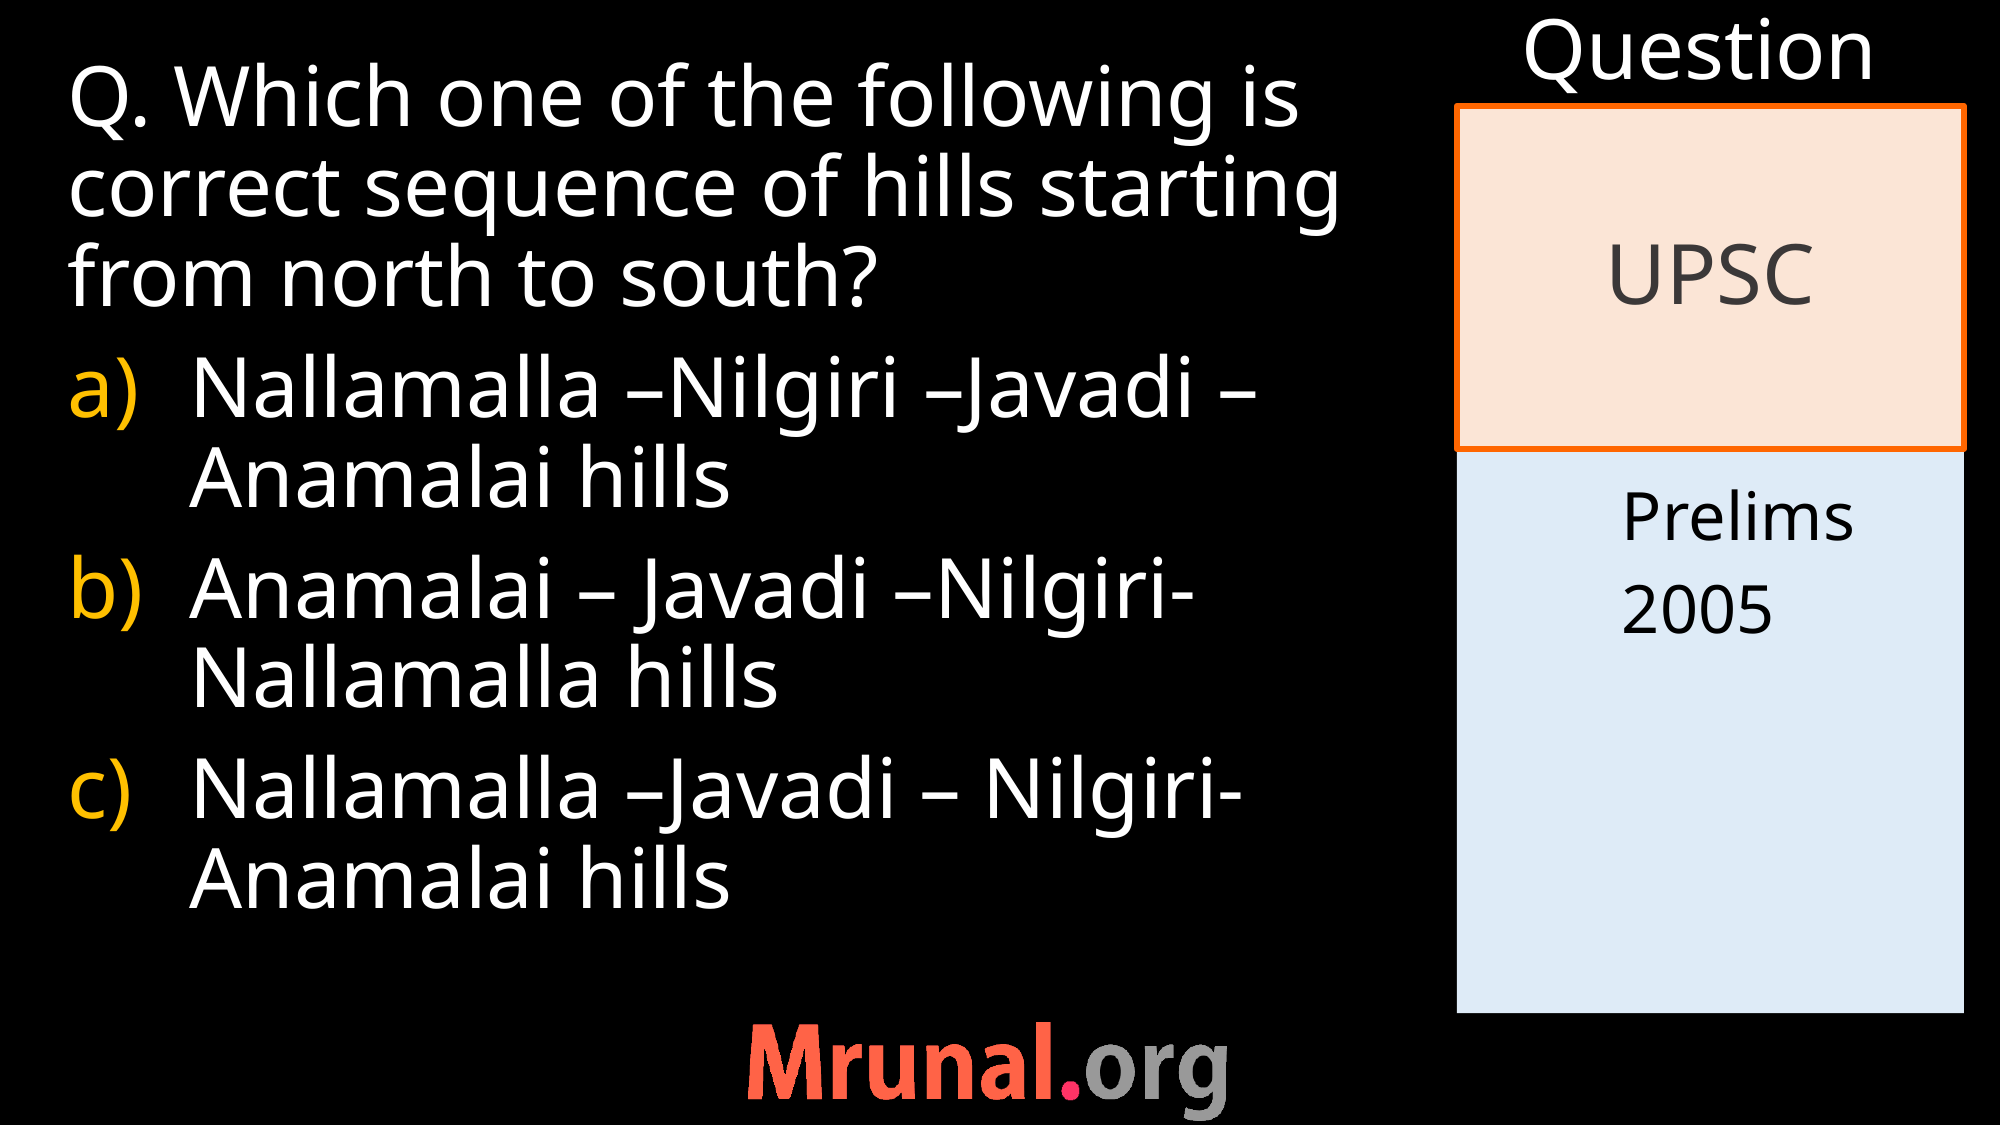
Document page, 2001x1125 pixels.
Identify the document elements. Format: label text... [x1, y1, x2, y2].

list Question [1457, 0, 1964, 106]
picture [741, 1014, 1230, 1125]
title UPSC [1456, 106, 1964, 449]
list Prelims 2005 [1456, 452, 1964, 1014]
list Q. Which one of the following is correct sequence of hills starting from north to south? Nallamalla –Nilgiri –Javadi –Anamalai hills Anamalai – Javadi –Nilgiri- Nallamalla hills Nallamalla –Javadi – Nilgiri- Anamalai hills [52, 47, 1447, 1014]
